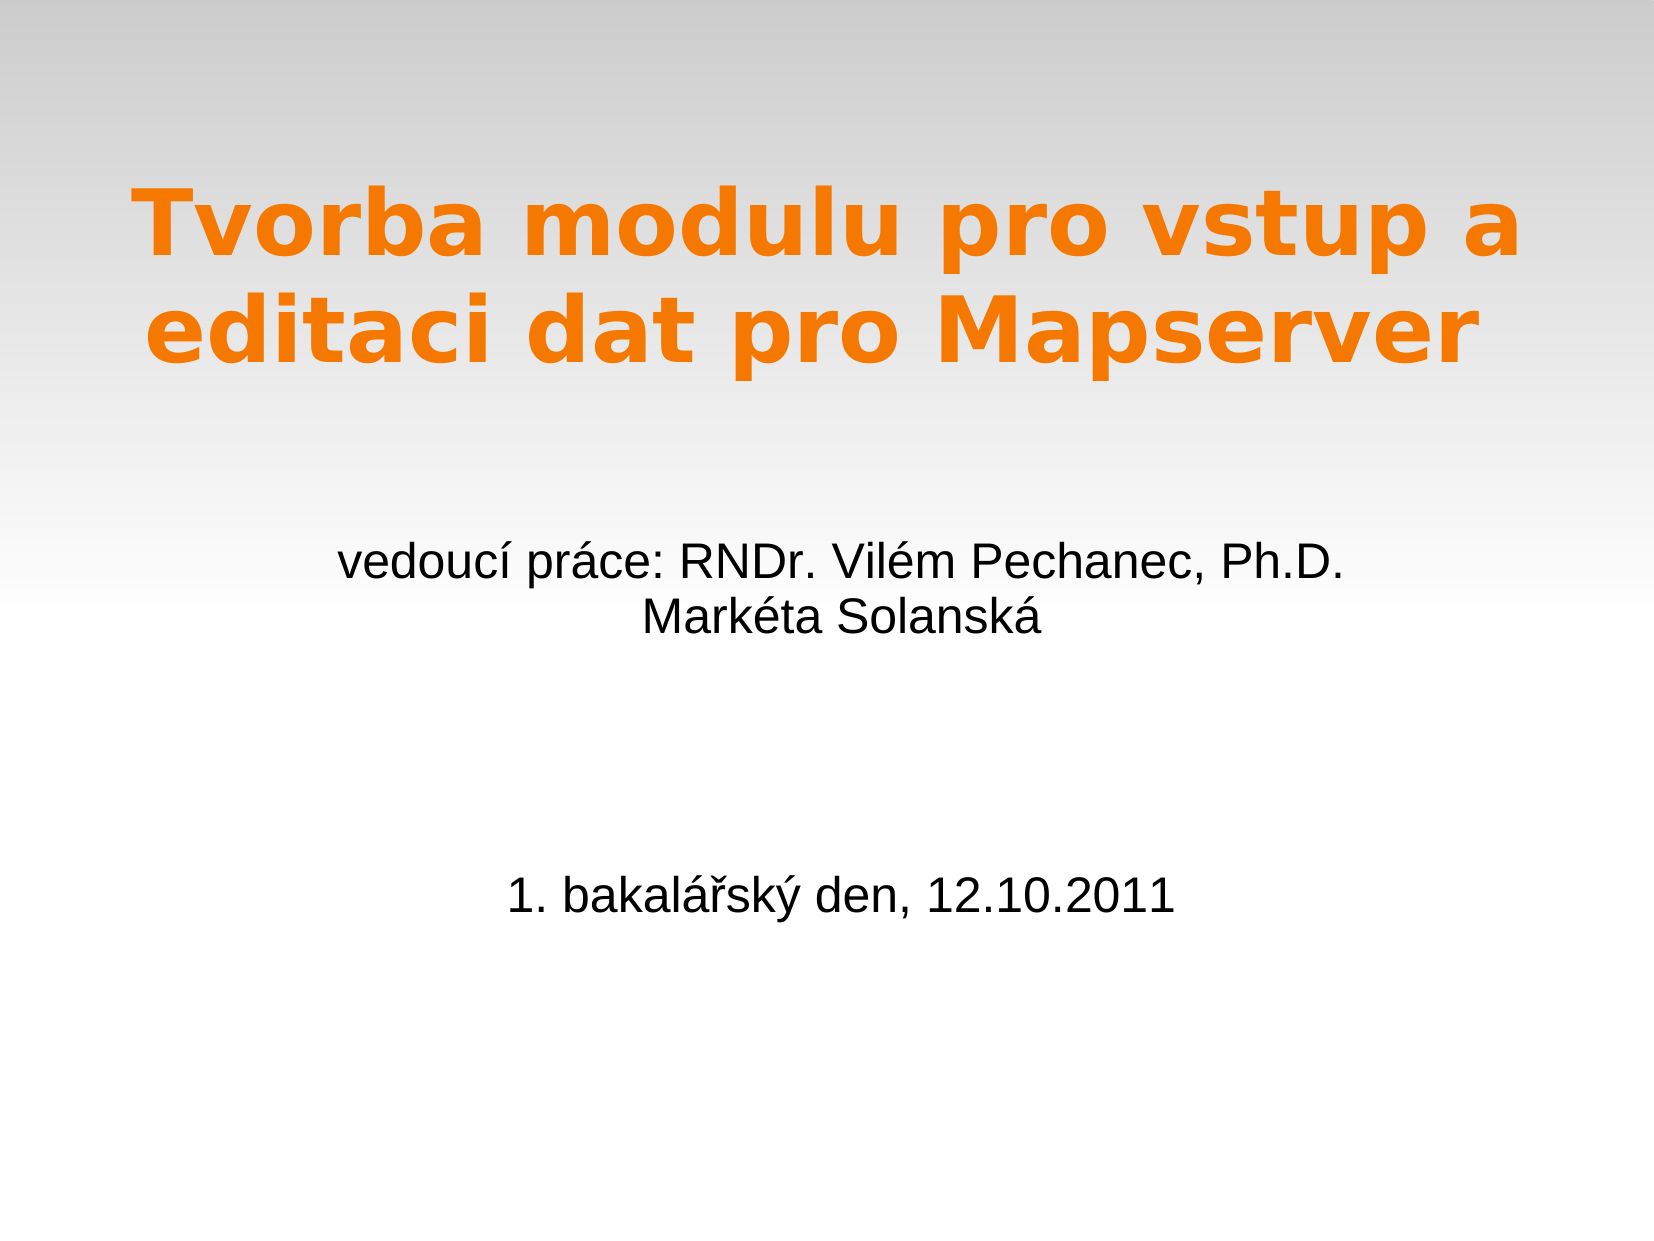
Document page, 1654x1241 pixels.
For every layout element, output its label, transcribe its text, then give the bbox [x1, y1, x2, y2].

subtitle vedoucí práce: RNDr. Vilém Pechanec, Ph.D. Markéta Solanská 1. bakalářský den, 12.10.2011 [88, 59, 1577, 1119]
